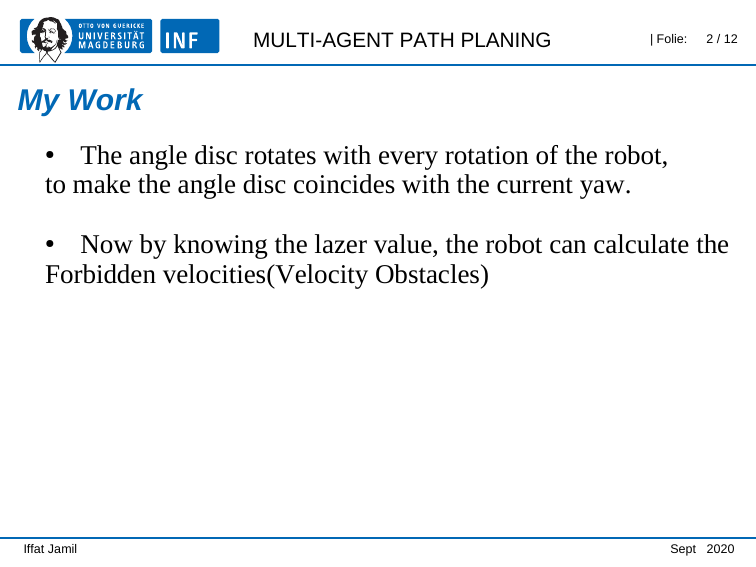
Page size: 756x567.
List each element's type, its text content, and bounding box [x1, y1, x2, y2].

text_box [31, 17, 69, 63]
text_box Iffat Jamil [20, 542, 86, 557]
text_box MULTI-AGENT PATH PLANING [253, 29, 552, 53]
text_box 2 / 12 [706, 32, 738, 47]
text_box The angle disc rotates with every rotation of the robot, to make the angle disc coincides with the current yaw. Now by knowing the lazer value, the robot can calculate the Forbidden velocities(Velocity Obstacles) [0, 66, 756, 537]
text_box 2020 [706, 542, 735, 557]
text_box [19, 18, 35, 54]
text_box My Work [17, 83, 193, 117]
text_box [160, 18, 220, 54]
text_box Sept [649, 542, 697, 557]
text_box [64, 18, 153, 54]
text_box The angle disc rotates with every rotation of the robot, to make the angle disc coincides with the current yaw. Now by knowing the lazer value, the robot can calculate the Forbidden velocities(Velocity Obstacles) [0, 539, 756, 567]
text_box The angle disc rotates with every rotation of the robot, to make the angle disc coincides with the current yaw. Now by knowing the lazer value, the robot can calculate the Forbidden velocities(Velocity Obstacles) [0, 0, 756, 64]
text_box | Folie: [650, 32, 688, 47]
